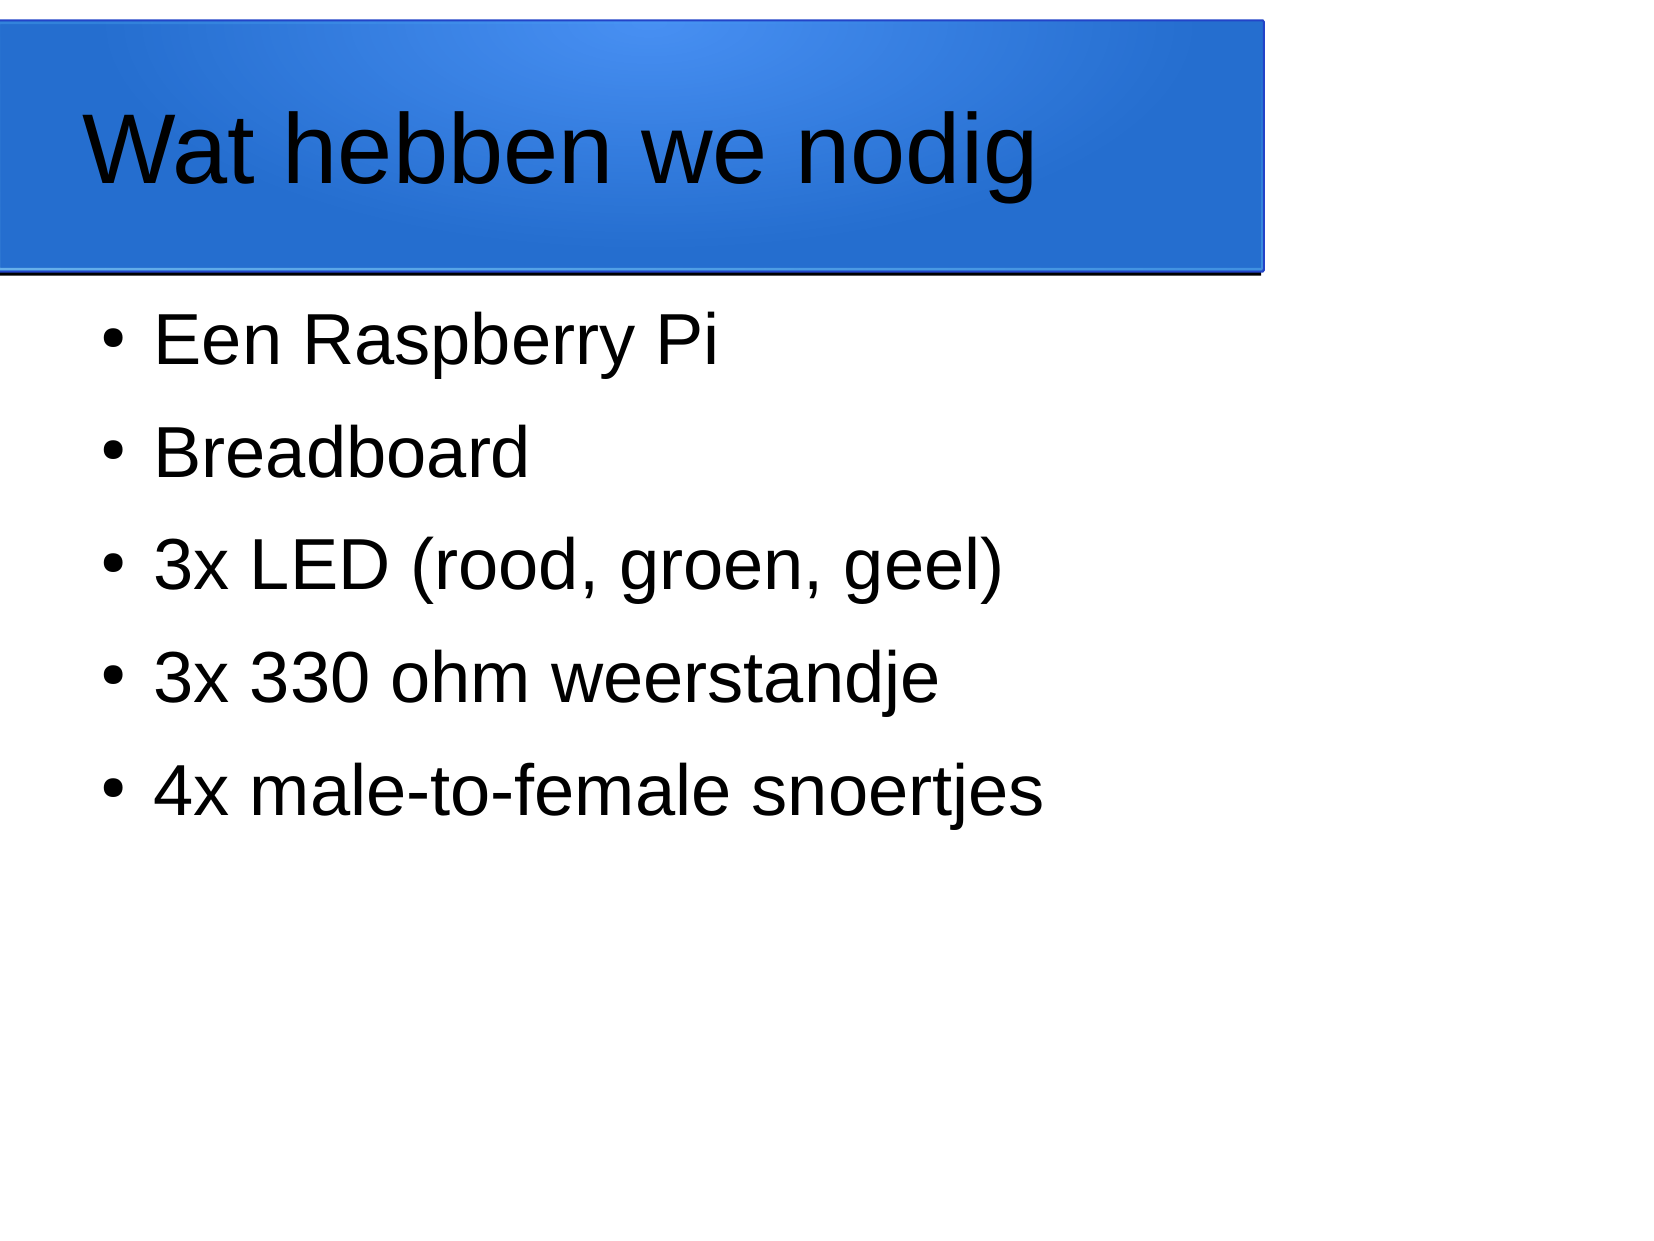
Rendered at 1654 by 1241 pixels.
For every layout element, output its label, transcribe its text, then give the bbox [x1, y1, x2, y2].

list Een Raspberry Pi Breadboard 3x LED (rood, groen, geel) 3x 330 ohm weerstandje 4x male-to-female snoertjes [82, 299, 1571, 1019]
title Wat hebben we nodig [82, 47, 1235, 252]
